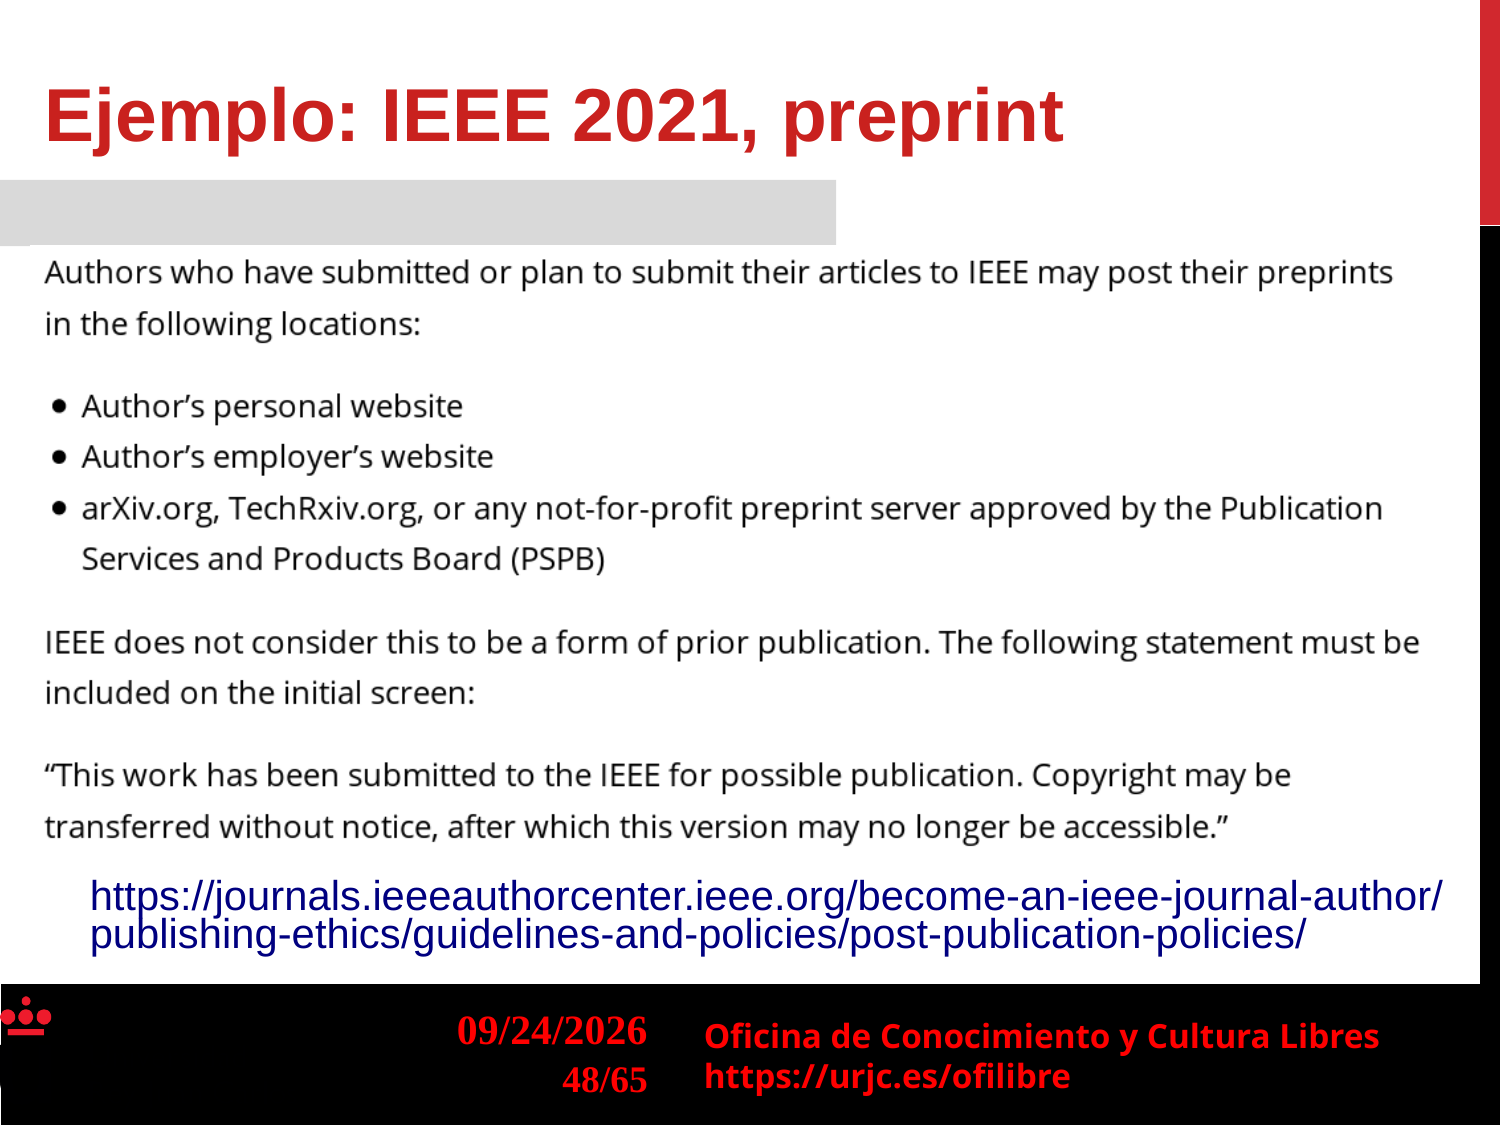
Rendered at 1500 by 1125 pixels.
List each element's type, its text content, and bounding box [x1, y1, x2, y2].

text_box Ejemplo: IEEE 2021, preprint [30, 66, 1306, 245]
title [75, 15, 1425, 172]
text_box https://journals.ieeeauthorcenter.ieee.org/become-an-ieee-journal-author/publishing-ethics/guidelines-and-policies/post-publication-policies/ [75, 865, 1479, 965]
picture [30, 245, 1441, 866]
